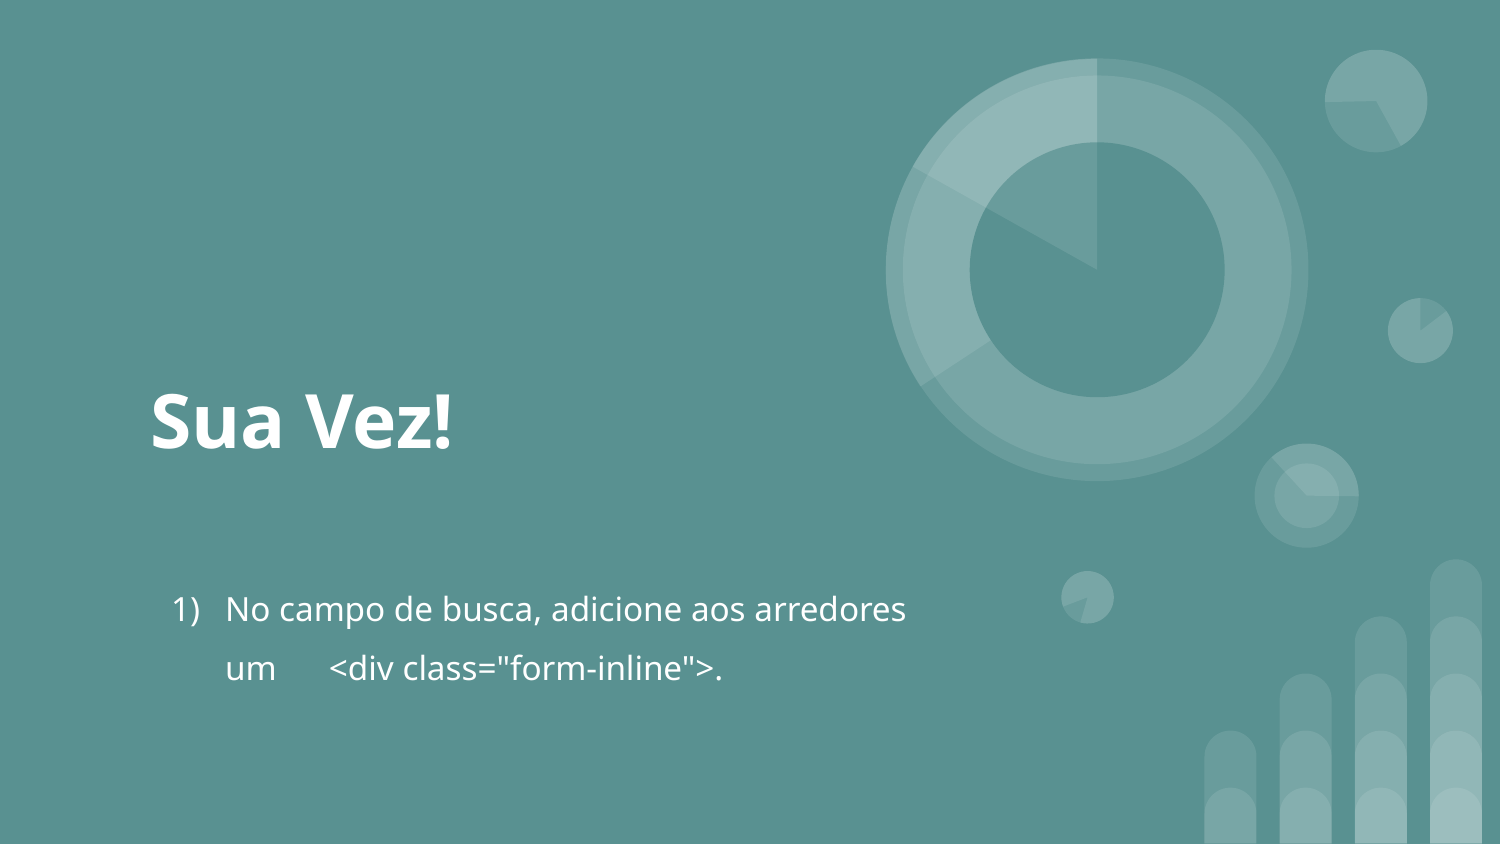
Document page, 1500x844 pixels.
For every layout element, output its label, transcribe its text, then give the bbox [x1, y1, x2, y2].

subtitle No campo de busca, adicione aos arredores um <div class="form-inline">. [135, 552, 971, 814]
title Sua Vez! [135, 264, 834, 552]
